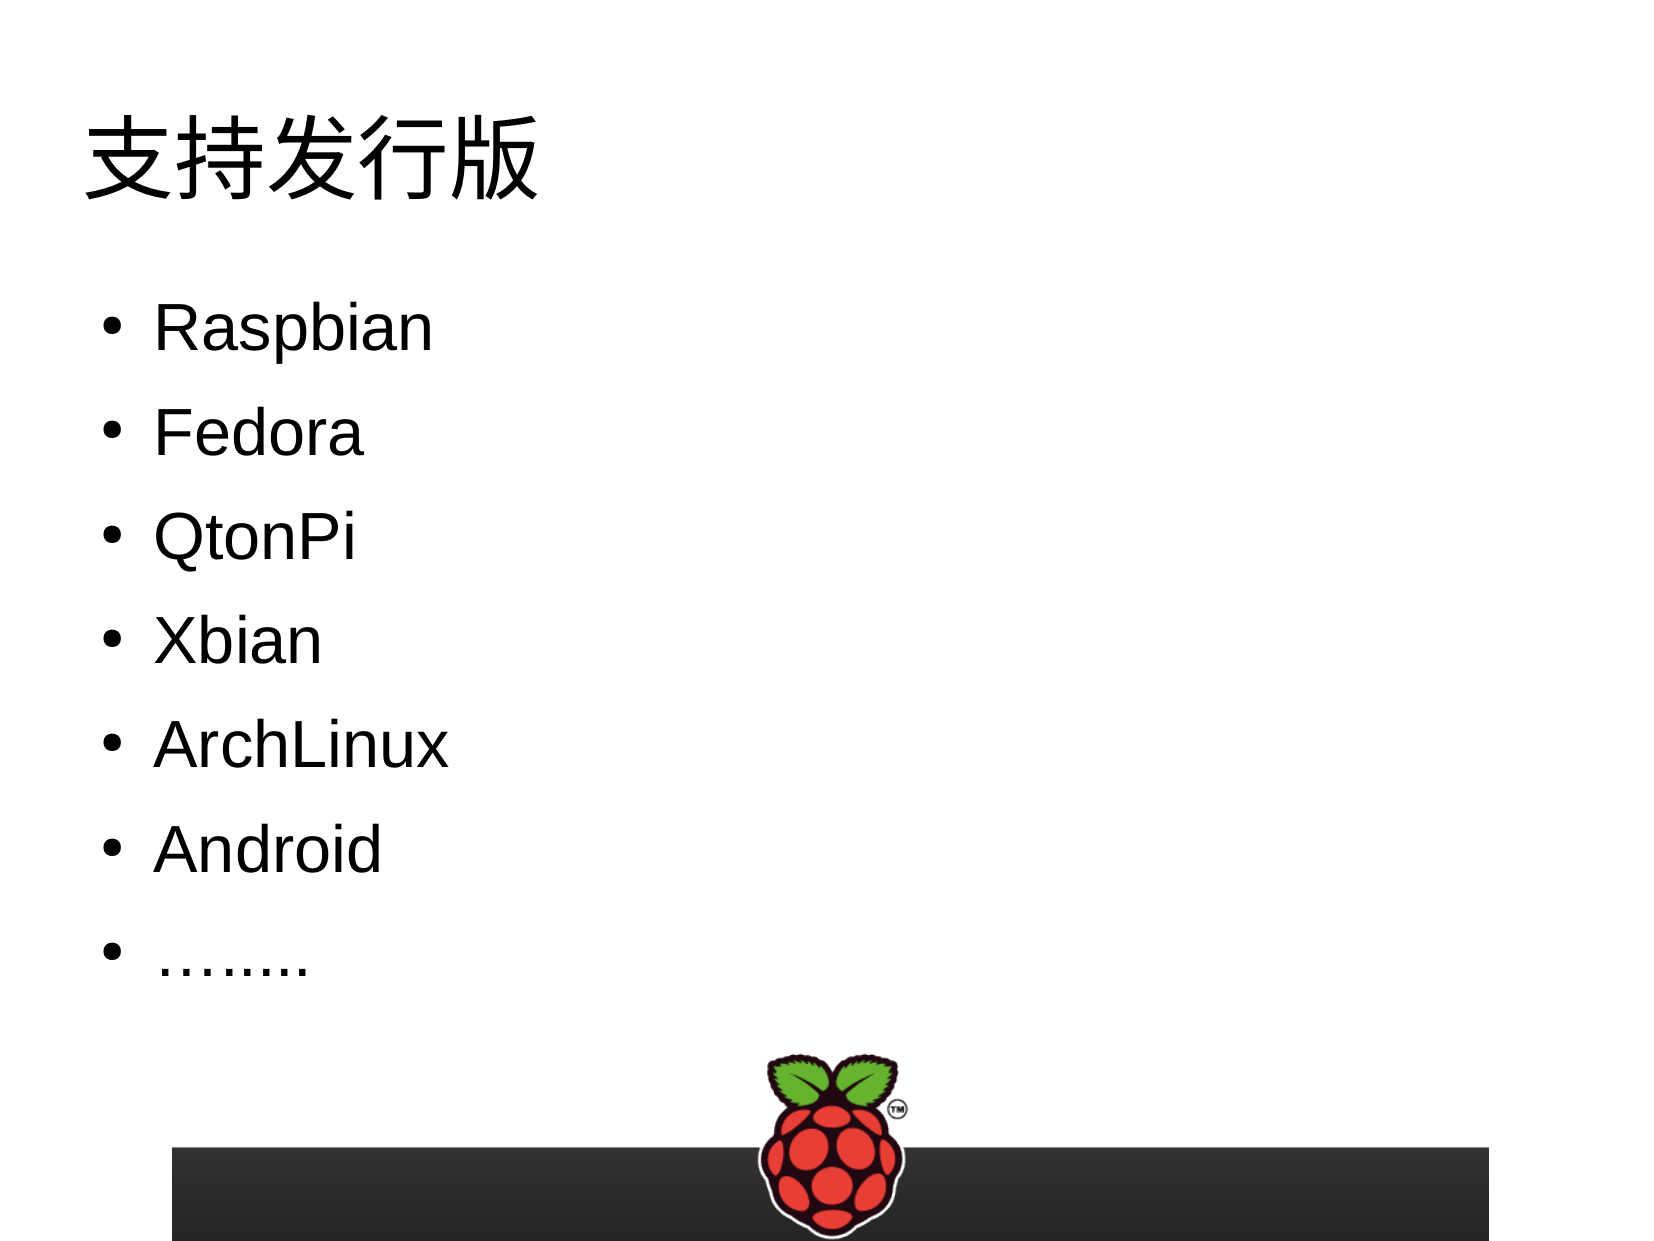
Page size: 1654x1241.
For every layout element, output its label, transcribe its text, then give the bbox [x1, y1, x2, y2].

picture [172, 1051, 1489, 1241]
title 支持发行版 [82, 49, 1571, 257]
list Raspbian Fedora QtonPi Xbian ArchLinux Android …..... [82, 290, 1538, 1010]
